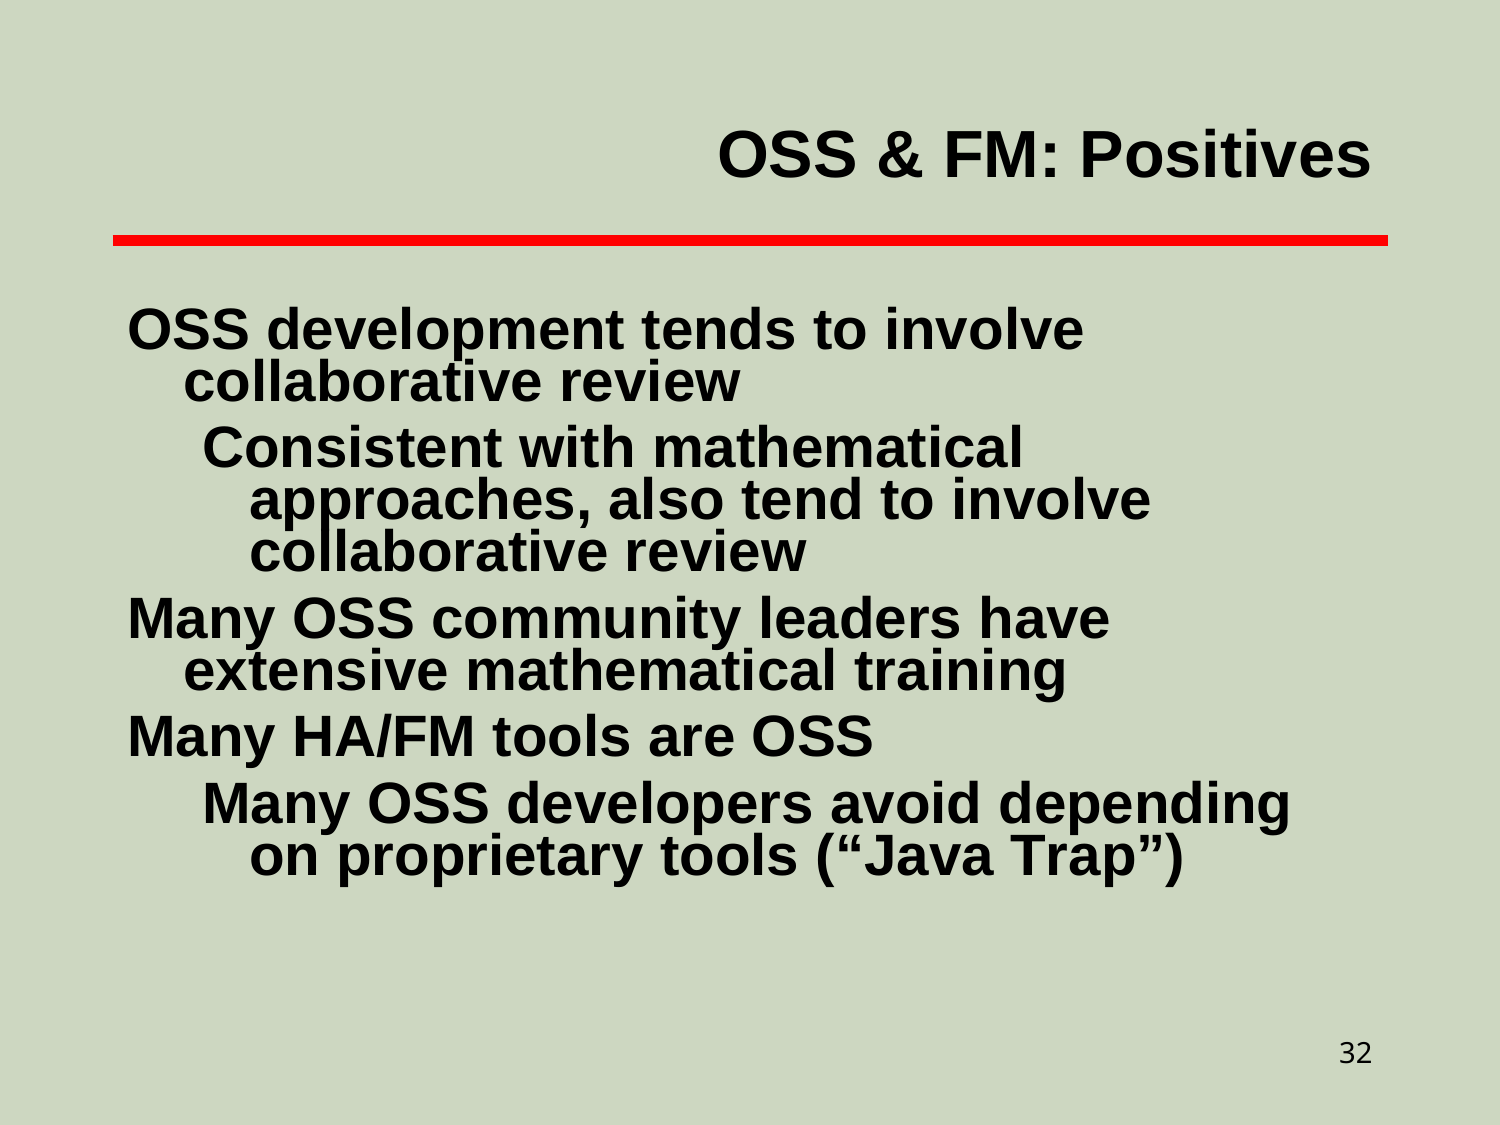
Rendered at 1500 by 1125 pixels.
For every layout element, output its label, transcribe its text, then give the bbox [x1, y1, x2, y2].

title OSS & FM: Positives [337, 85, 1388, 224]
list OSS development tends to involve collaborative review Consistent with mathematical approaches, also tend to involve collaborative review Many OSS community leaders have extensive mathematical training Many HA/FM tools are OSS Many OSS developers avoid depending on proprietary tools (“Java Trap”) [112, 299, 1388, 1000]
